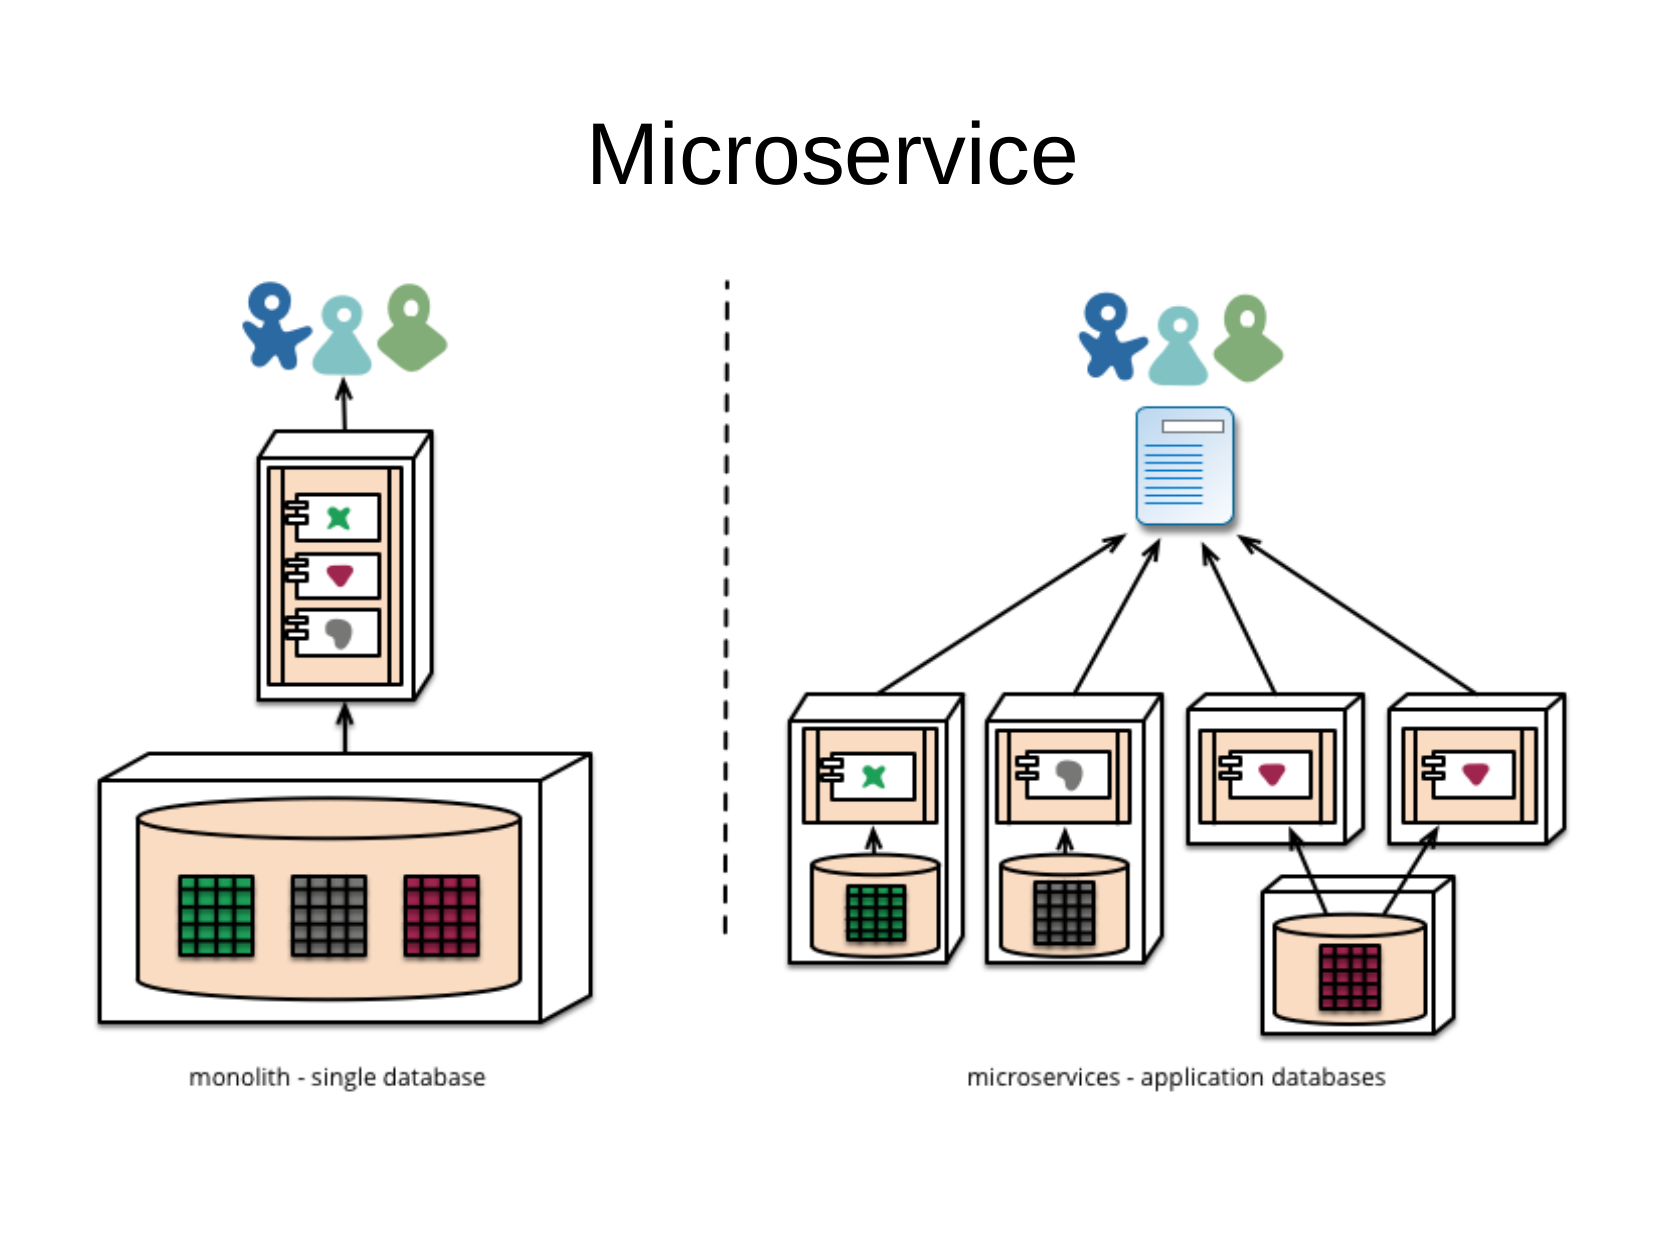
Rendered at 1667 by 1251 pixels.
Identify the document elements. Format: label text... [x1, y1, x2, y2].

title Microservice [83, 49, 1584, 259]
picture [70, 259, 1595, 1111]
